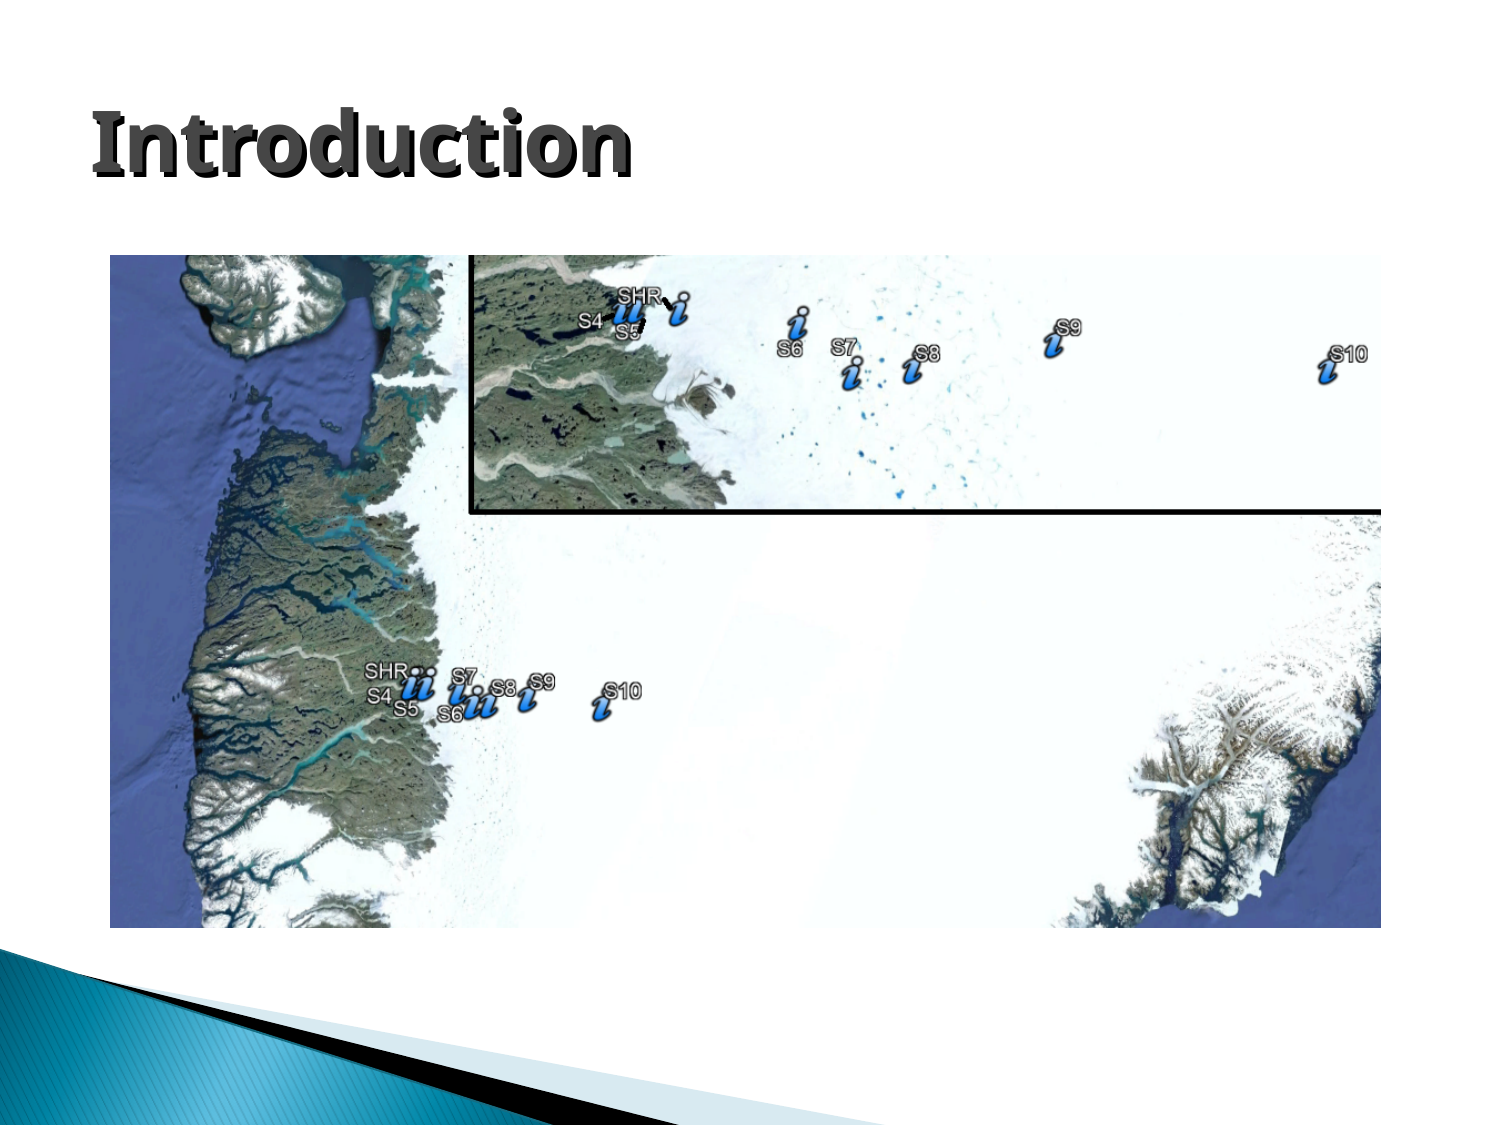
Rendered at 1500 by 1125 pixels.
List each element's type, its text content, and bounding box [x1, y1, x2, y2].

title Introduction [75, 45, 1426, 233]
picture [110, 255, 1381, 928]
